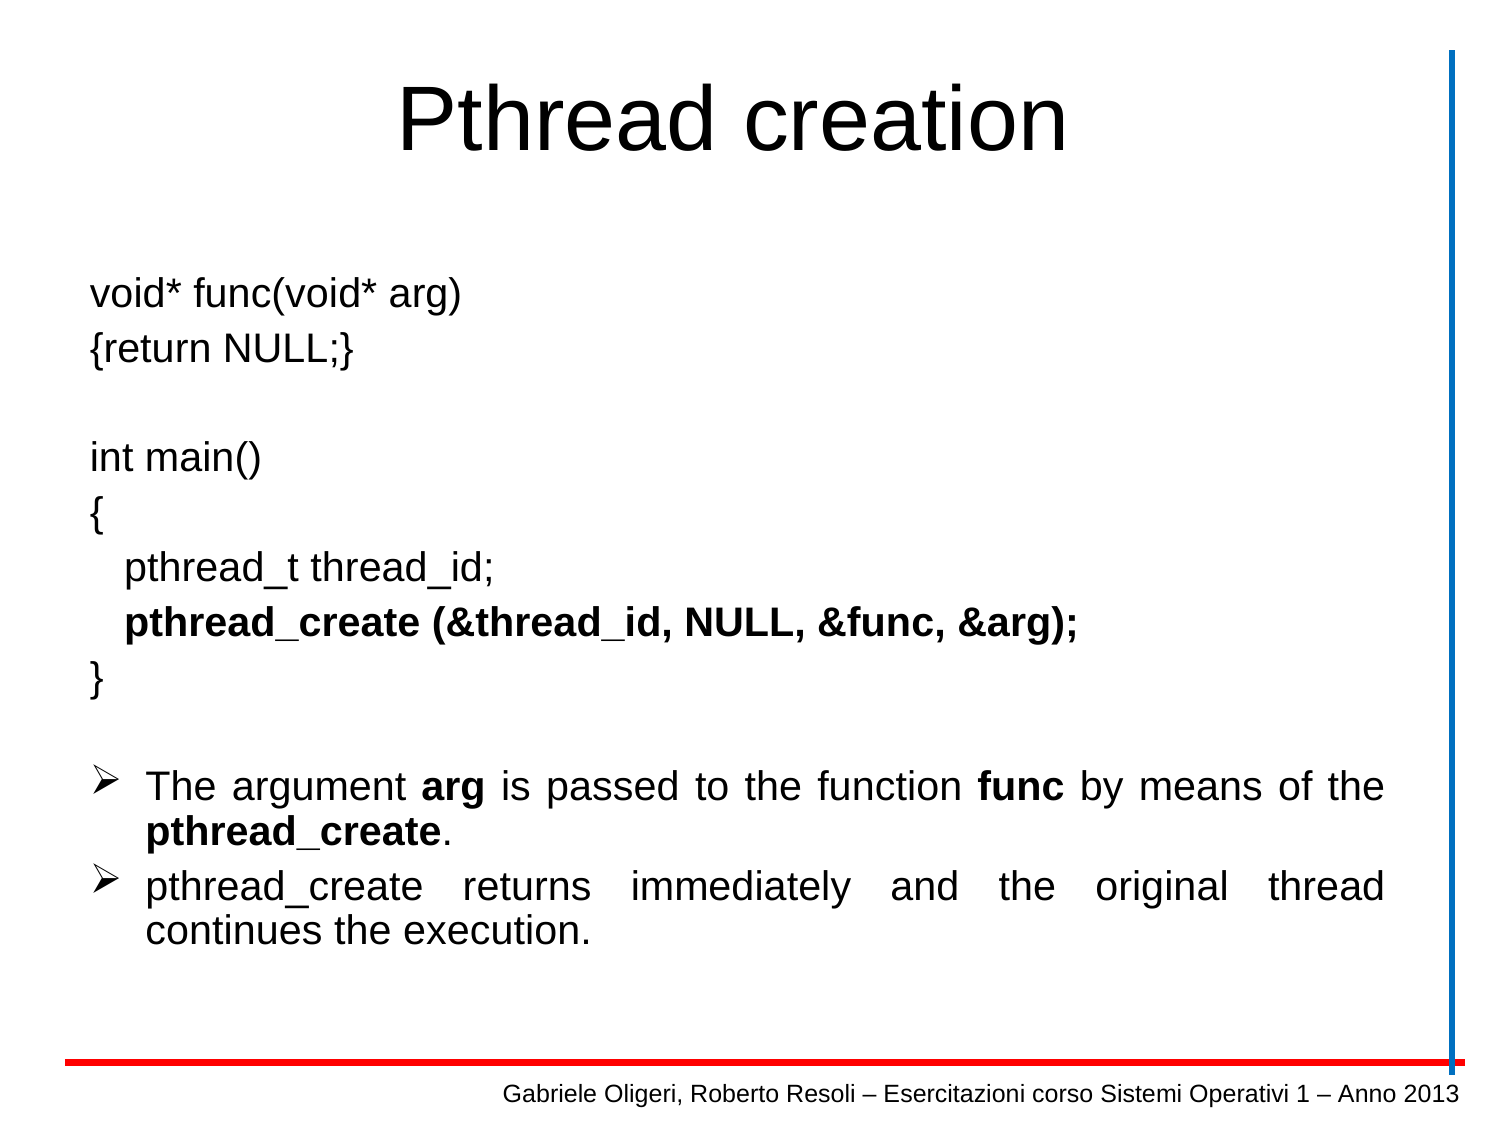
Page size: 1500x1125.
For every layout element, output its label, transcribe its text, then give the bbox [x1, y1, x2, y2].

list void* func(void* arg) {return NULL;} int main() { pthread_t thread_id; pthread_create (&thread_id, NULL, &func, &arg); } The argument arg is passed to the function func by means of the pthread_create. pthread_create returns immediately and the original thread continues the execution. [74, 264, 1400, 969]
title Pthread creation [0, 49, 1468, 177]
